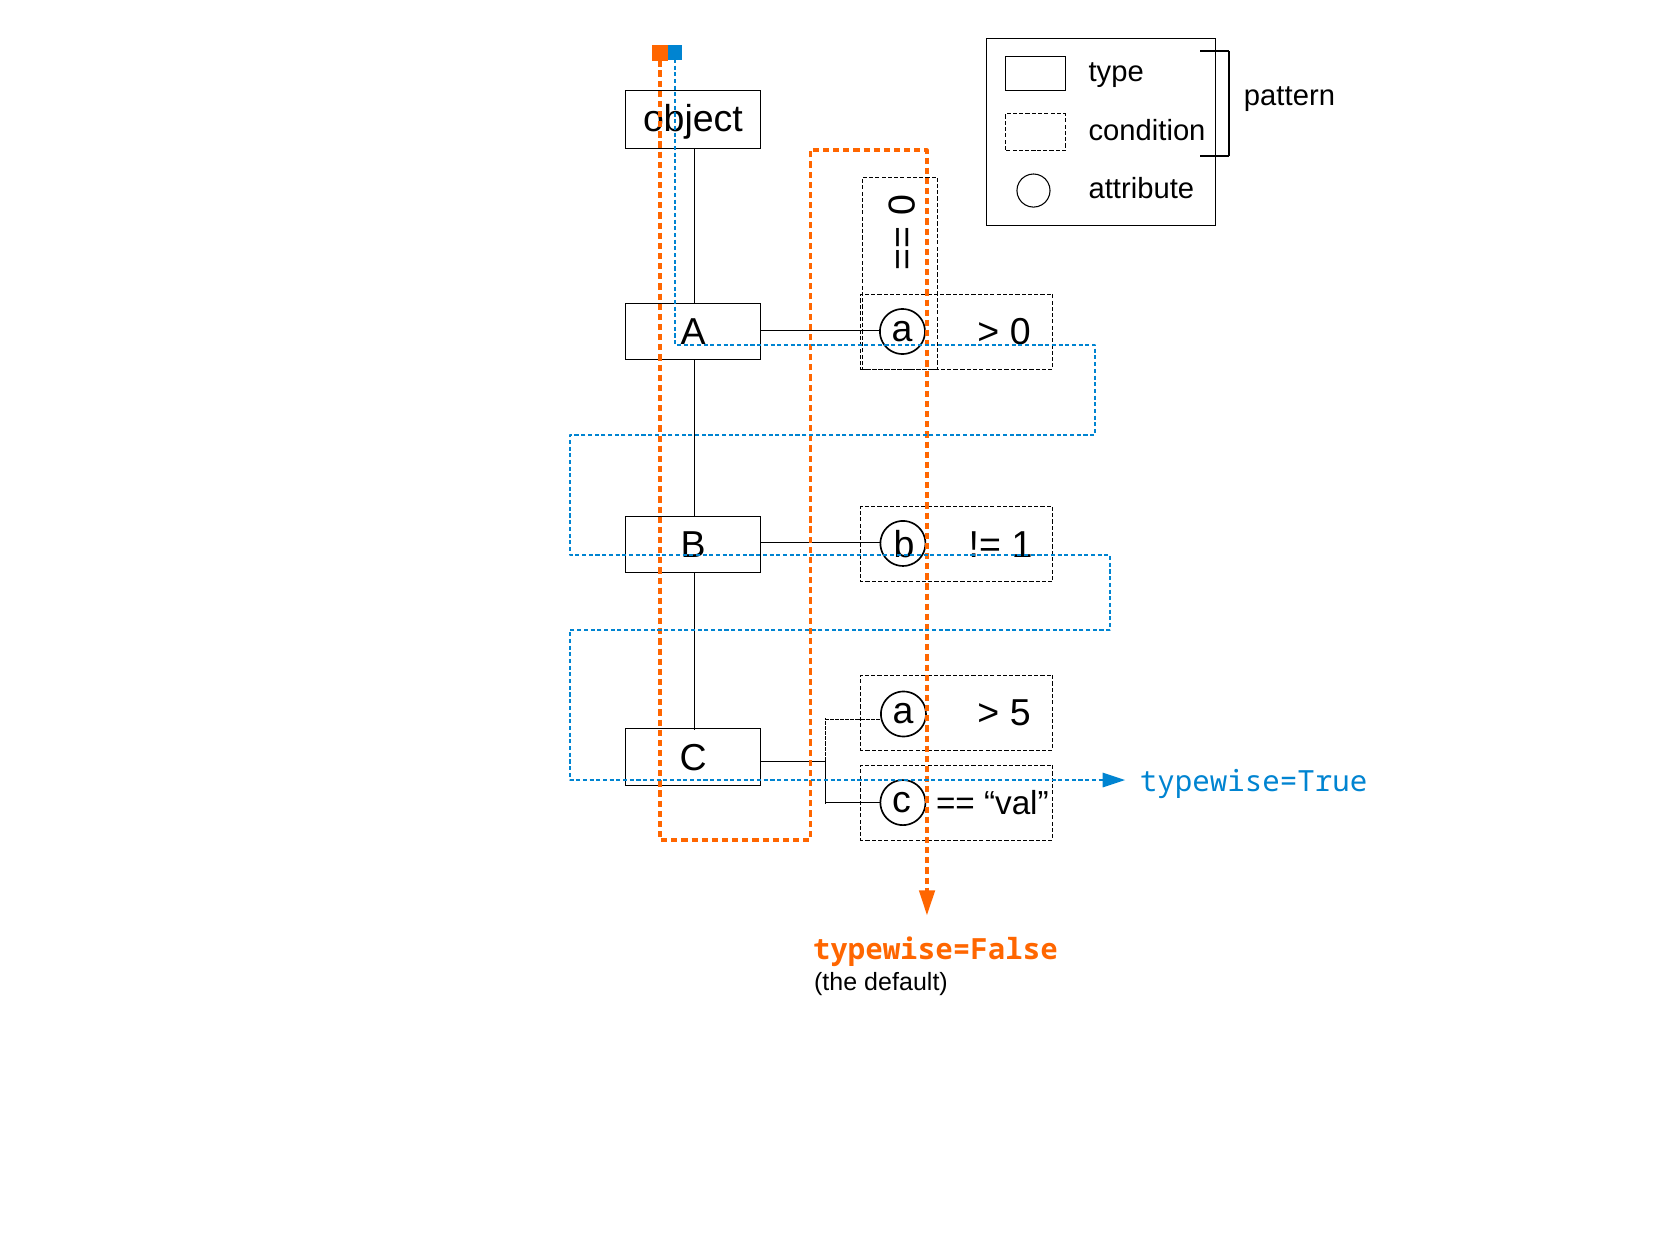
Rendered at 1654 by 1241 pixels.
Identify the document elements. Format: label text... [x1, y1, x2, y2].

text_box c [882, 781, 921, 824]
text_box c [877, 803, 921, 828]
text_box a [881, 310, 922, 353]
text_box == 0 [873, 180, 931, 286]
text_box == “val” [921, 776, 1084, 880]
text_box typewise=True [1125, 753, 1411, 802]
text_box > 0 [962, 303, 1053, 360]
text_box b [878, 543, 924, 573]
text_box c [877, 771, 923, 802]
text_box type [1073, 47, 1167, 96]
text_box a [877, 720, 923, 740]
text_box object [625, 90, 761, 149]
text_box > 5 [962, 683, 1053, 741]
text_box a [877, 682, 923, 719]
text_box B [625, 516, 761, 573]
text_box typewise=False [798, 920, 1084, 970]
text_box a [876, 300, 922, 330]
text_box condition [1073, 106, 1227, 155]
text_box (the default) [799, 960, 965, 1003]
text_box a [882, 693, 923, 735]
text_box attribute [1073, 164, 1212, 212]
text_box C [625, 728, 761, 786]
text_box b [882, 522, 924, 565]
text_box pattern [1229, 71, 1356, 120]
text_box b [878, 516, 924, 542]
text_box A [625, 303, 761, 360]
text_box != 1 [953, 515, 1062, 573]
text_box a [876, 331, 922, 357]
